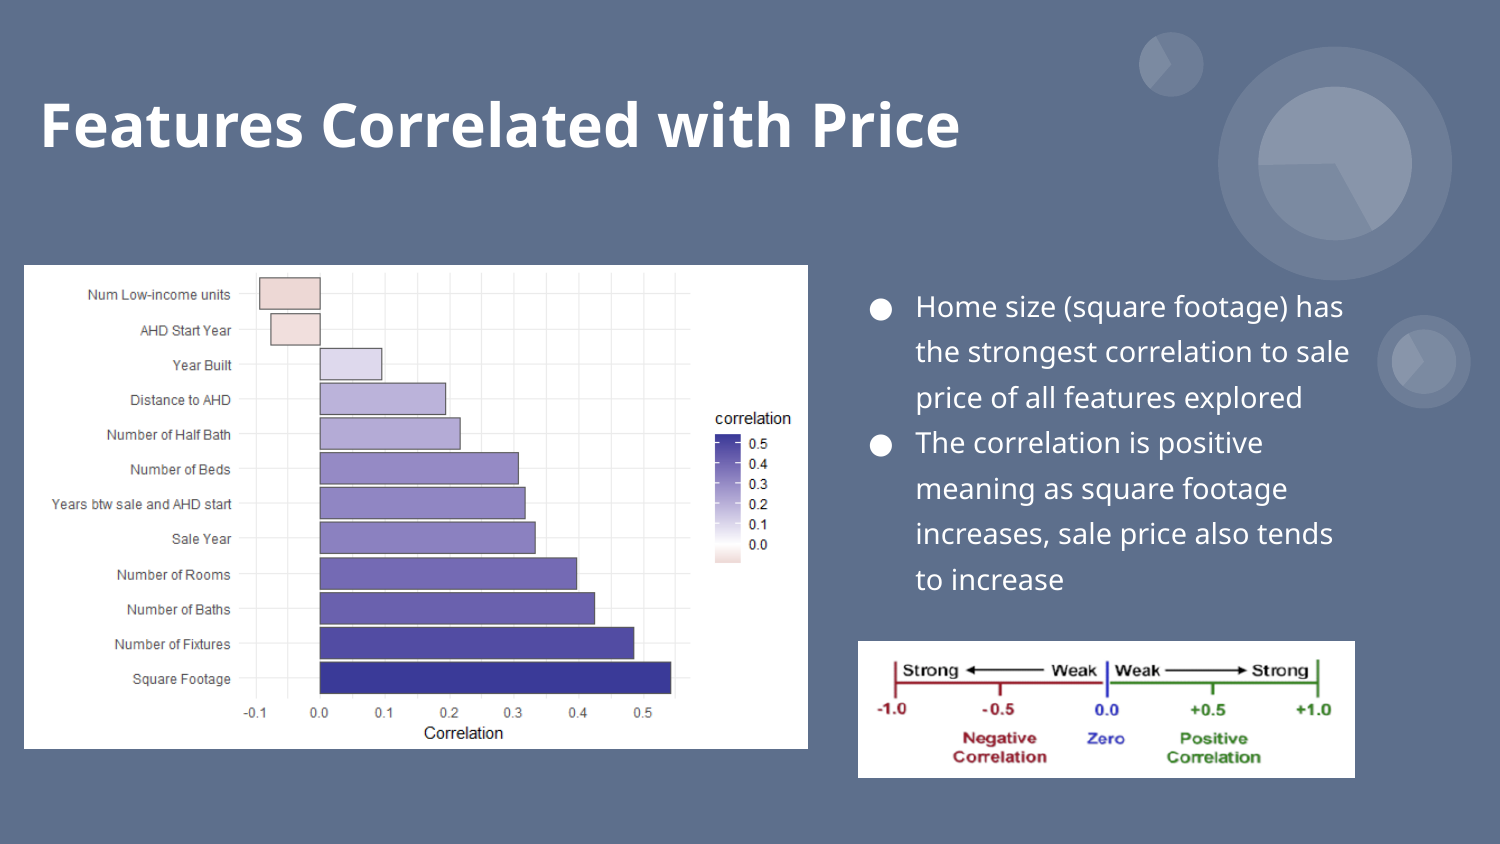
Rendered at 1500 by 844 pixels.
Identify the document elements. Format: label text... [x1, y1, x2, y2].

picture [24, 265, 808, 749]
list Home size (square footage) has the strongest correlation to sale price of all features explored The correlation is positive meaning as square footage increases, sale price also tends to increase [835, 265, 1379, 642]
title Features Correlated with Price [24, 66, 1164, 182]
picture [858, 641, 1355, 778]
